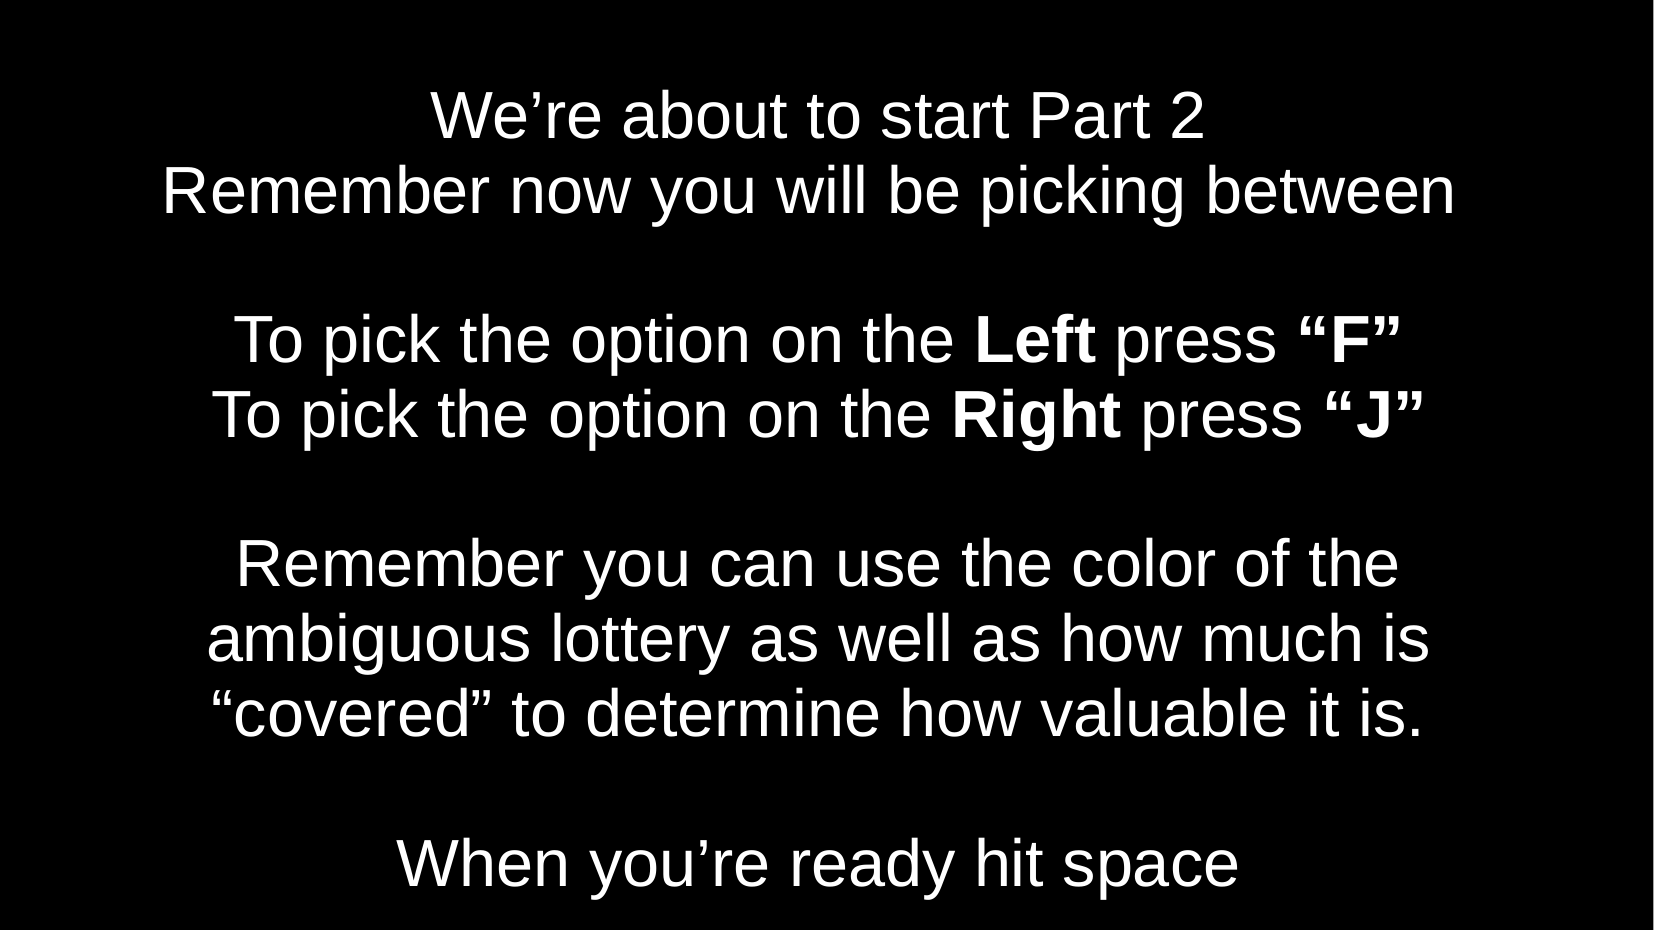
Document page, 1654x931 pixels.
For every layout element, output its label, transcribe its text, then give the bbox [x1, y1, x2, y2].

subtitle We’re about to start Part 2 Remember now you will be picking between To pick the option on the Left press “F” To pick the option on the Right press “J” Remember you can use the color of the ambiguous lottery as well as how much is “covered” to determine how valuable it is. When you’re ready hit space [75, 0, 1564, 931]
